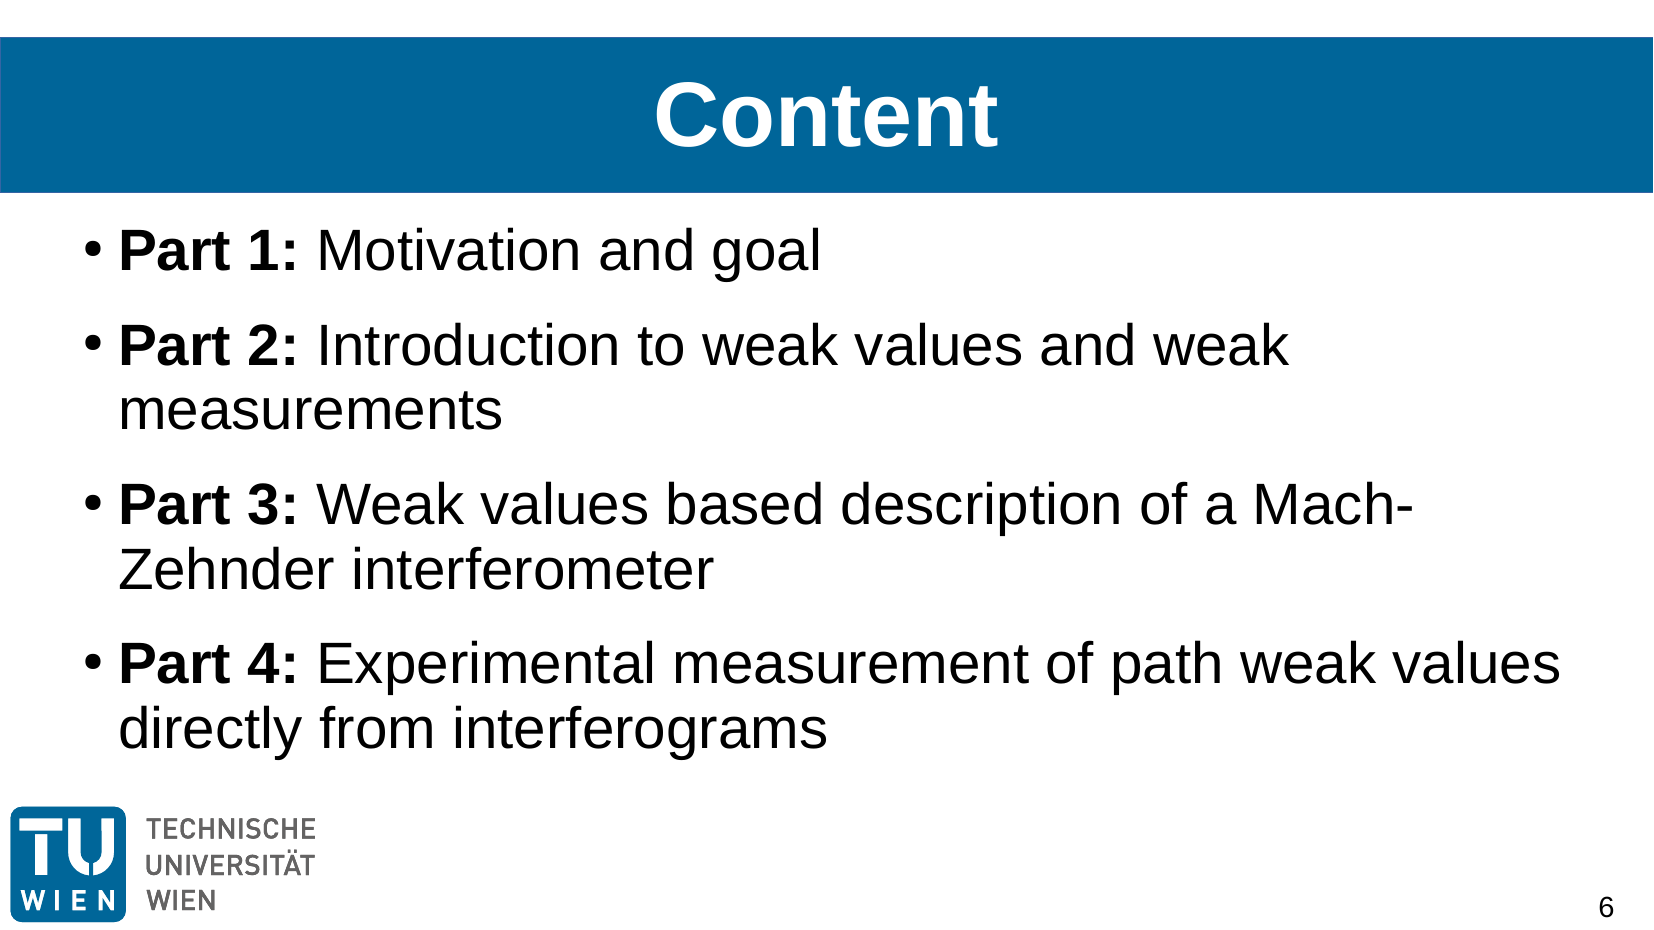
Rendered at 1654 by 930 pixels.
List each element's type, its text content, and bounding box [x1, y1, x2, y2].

title Content [0, 37, 1653, 193]
list Part 1: Motivation and goal Part 2: Introduction to weak values and weak measurements Part 3: Weak values based description of a Mach-Zehnder interferometer Part 4: Experimental measurement of path weak values directly from interferograms [82, 217, 1591, 856]
